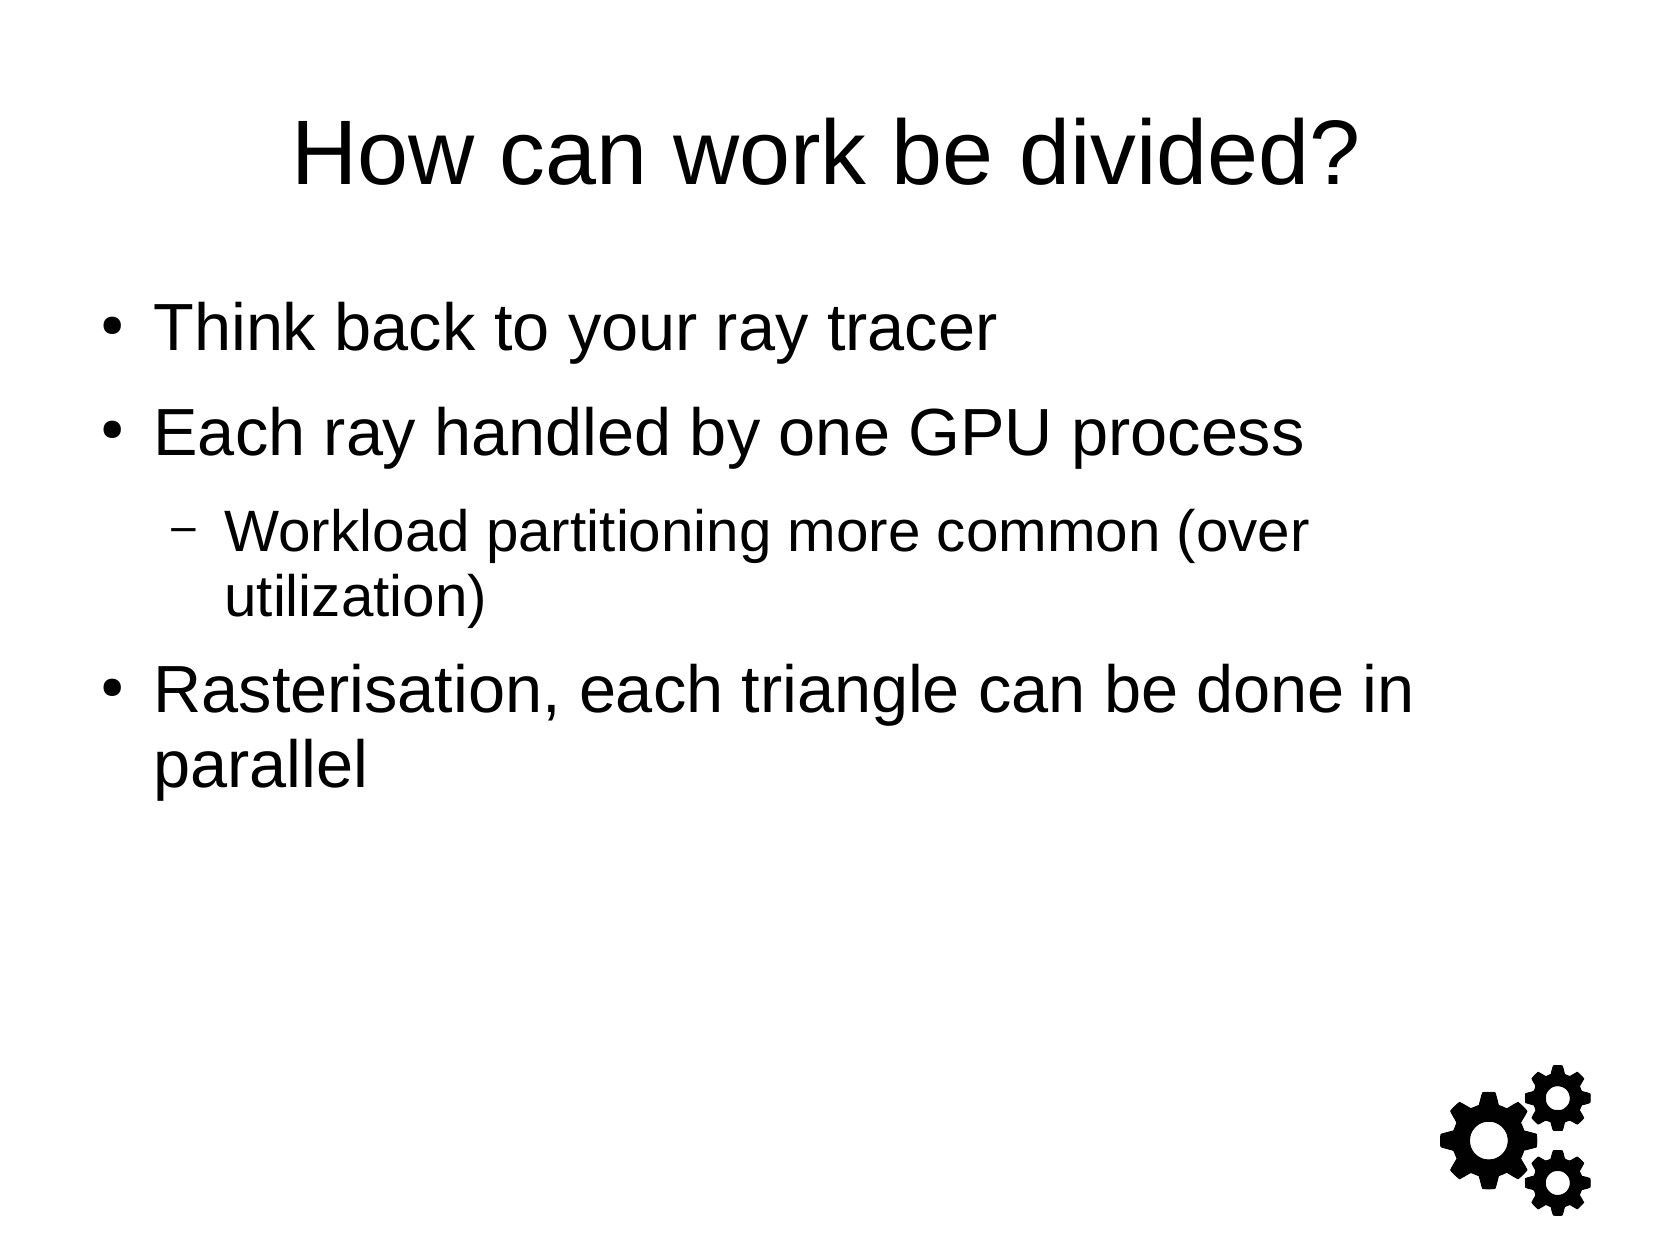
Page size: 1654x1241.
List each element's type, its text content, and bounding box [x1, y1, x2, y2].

picture [1440, 1065, 1591, 1216]
title How can work be divided? [82, 49, 1571, 257]
list Think back to your ray tracer Each ray handled by one GPU process Workload partitioning more common (over utilization) Rasterisation, each triangle can be done in parallel [82, 290, 1571, 1010]
